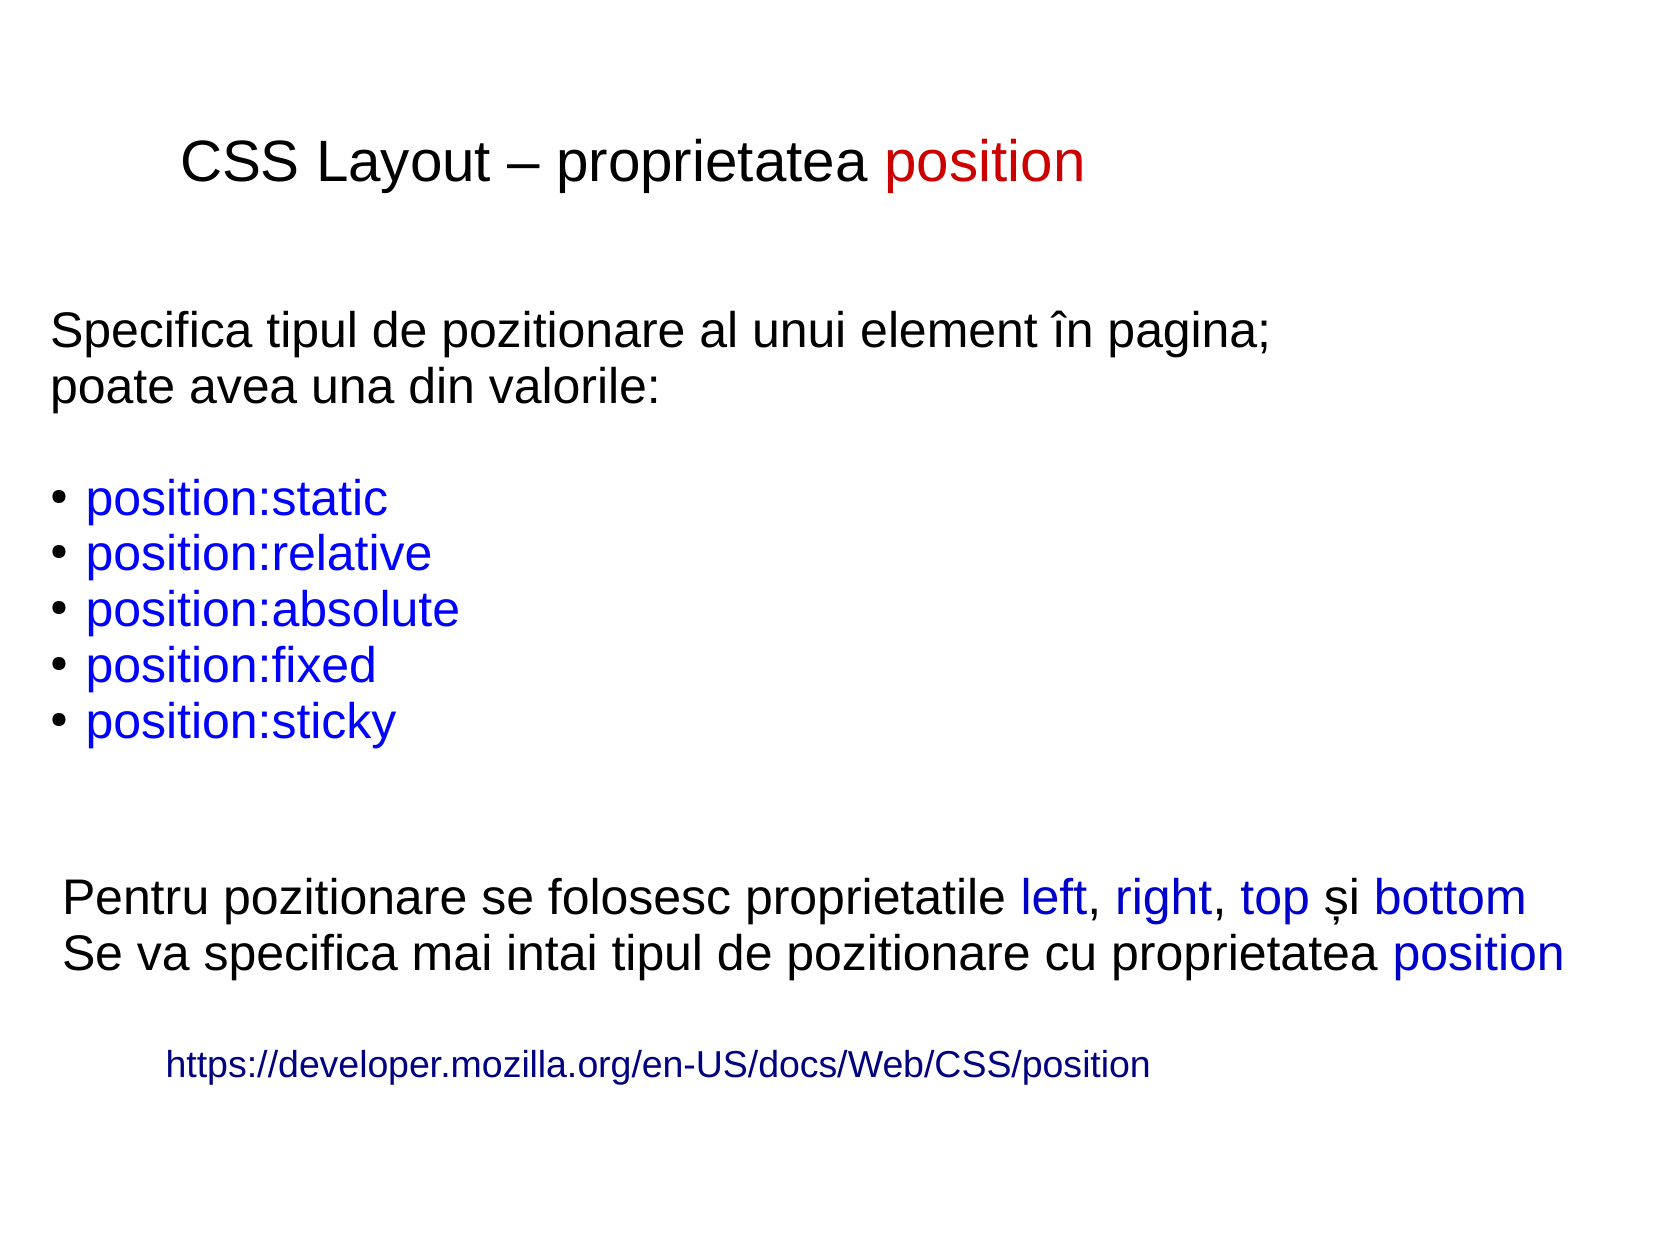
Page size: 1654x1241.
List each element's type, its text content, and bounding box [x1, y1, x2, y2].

text_box Specifica tipul de pozitionare al unui element în pagina; poate avea una din valorile: position:static position:relative position:absolute position:fixed position:sticky [35, 295, 1347, 812]
text_box Pentru pozitionare se folosesc proprietatile left, right, top și bottom Se va specifica mai intai tipul de pozitionare cu proprietatea position [47, 862, 1580, 989]
text_box https://developer.mozilla.org/en-US/docs/Web/CSS/position [150, 1036, 1357, 1107]
text_box CSS Layout – proprietatea position [165, 121, 1182, 249]
